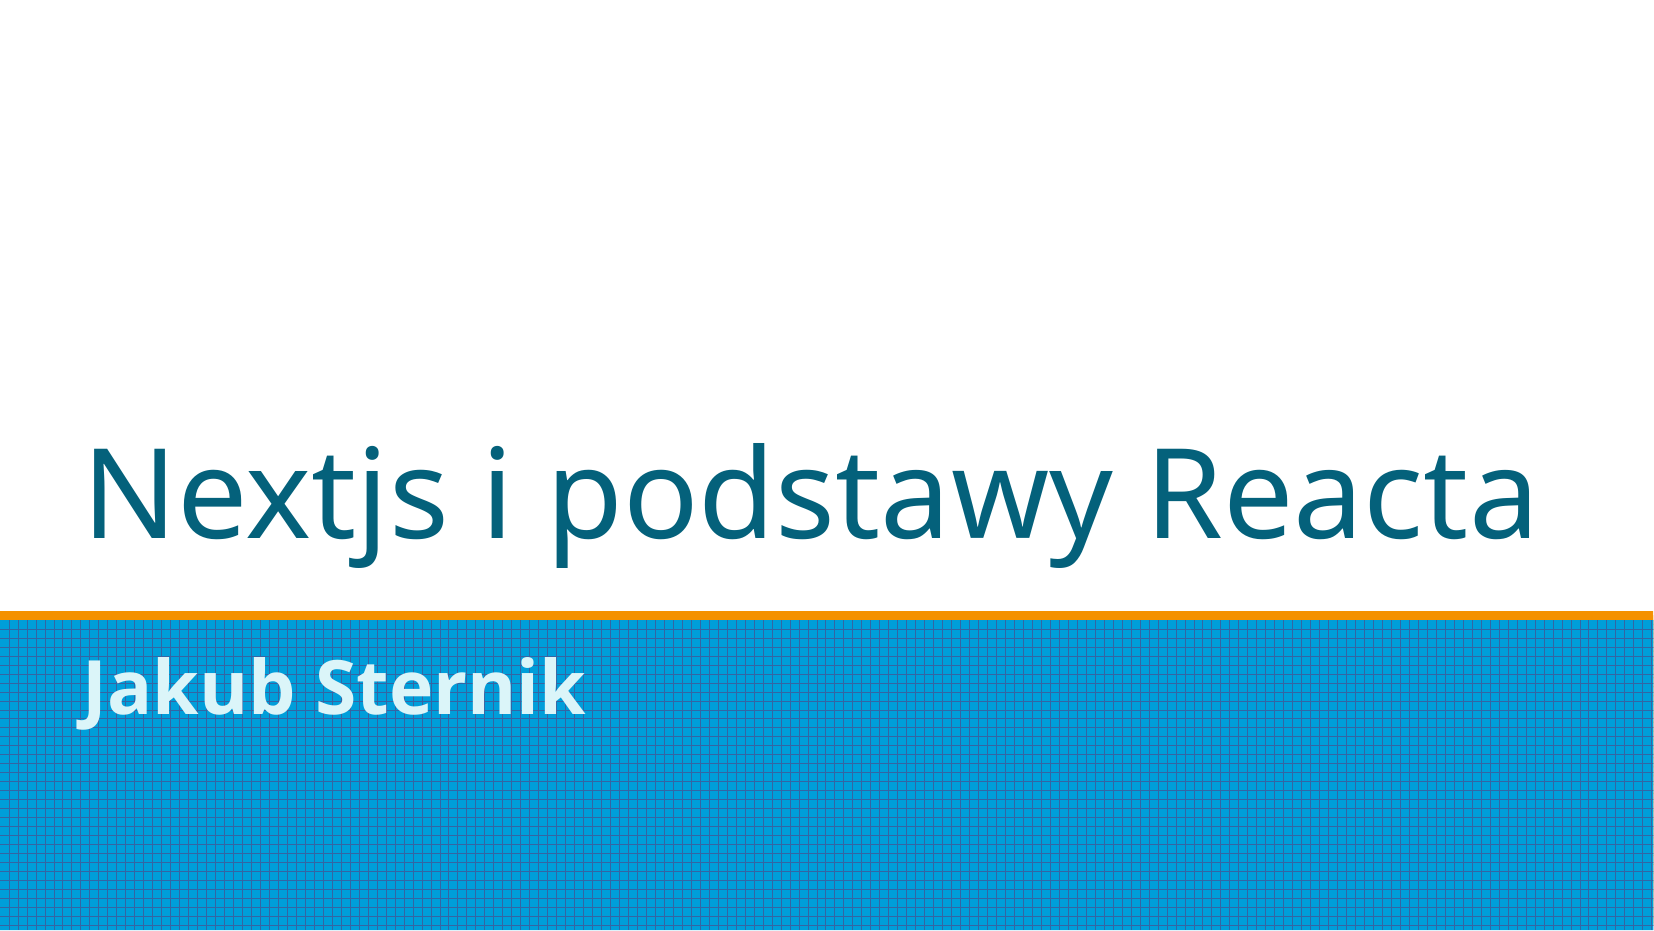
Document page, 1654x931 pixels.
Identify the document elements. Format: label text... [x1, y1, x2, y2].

title Nextjs i podstawy Reacta [82, 44, 1571, 576]
subtitle Jakub Sternik [82, 634, 1571, 827]
